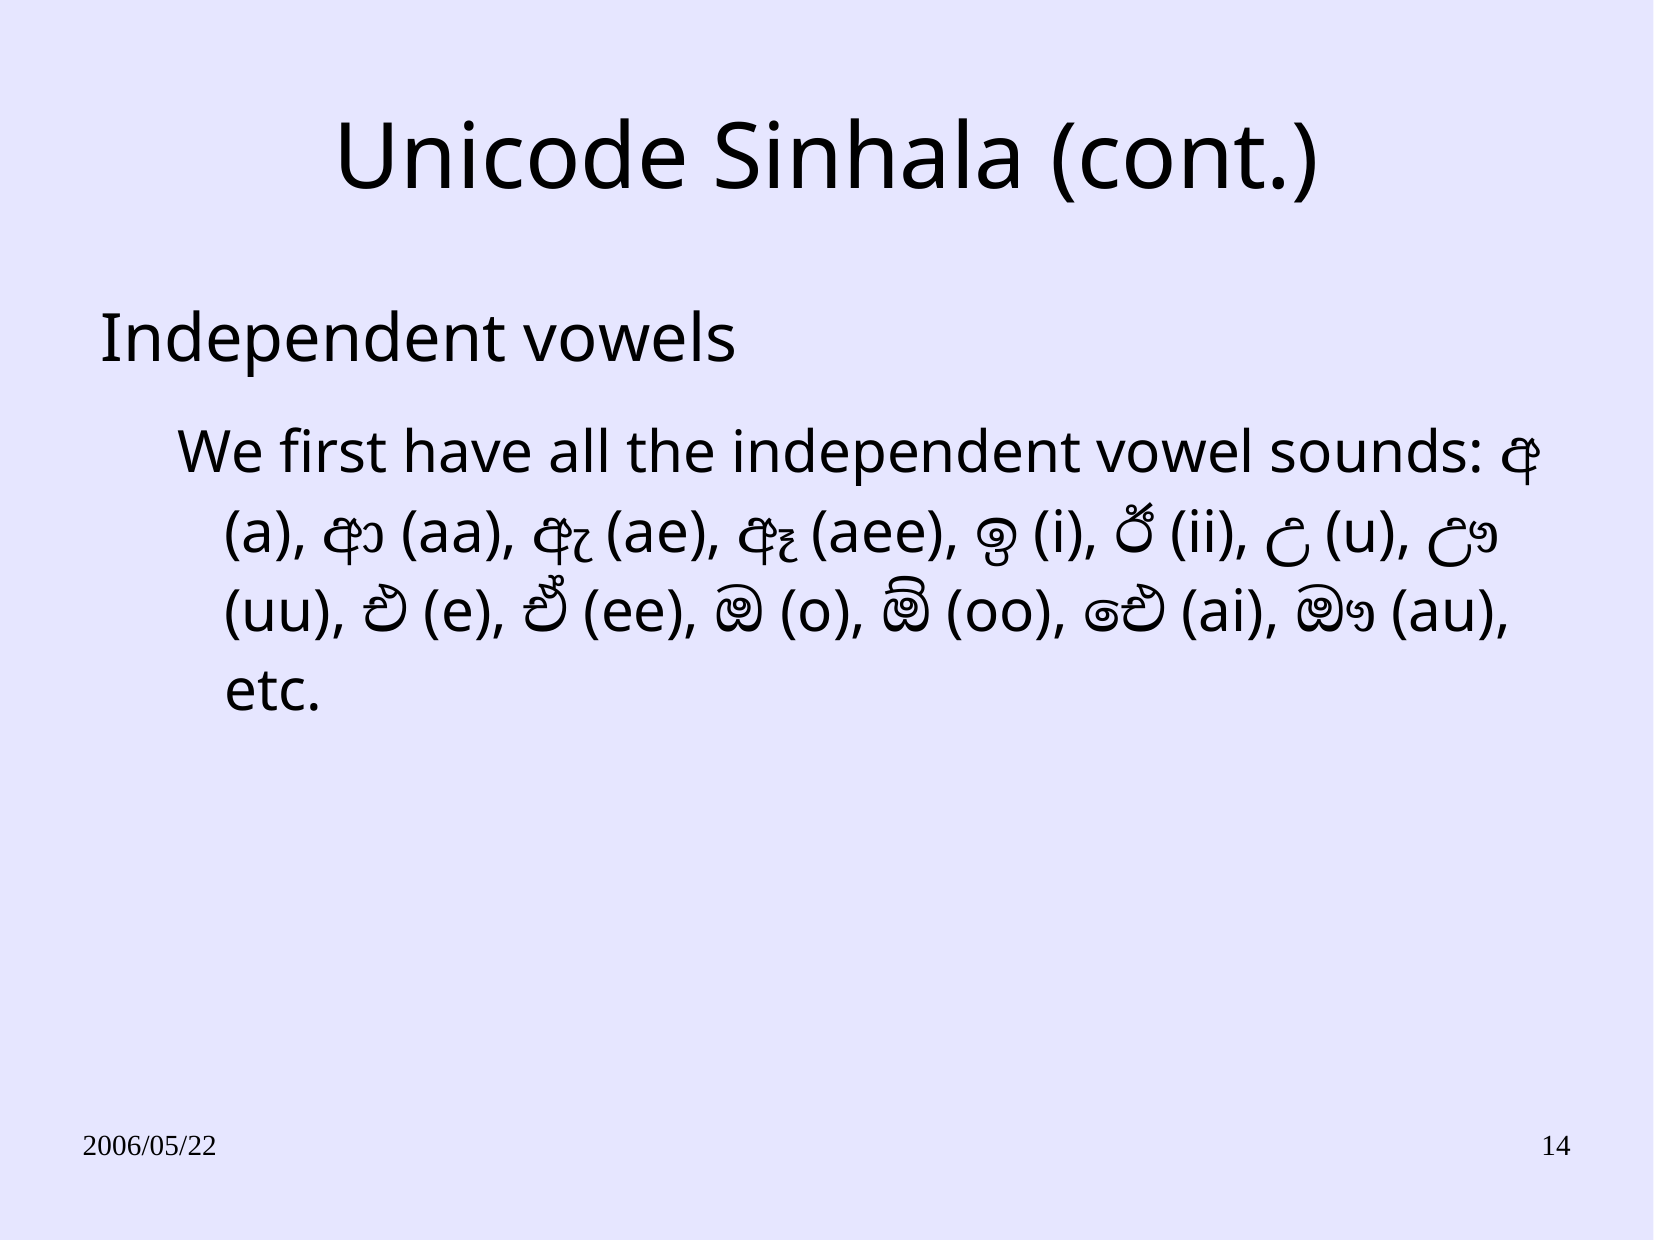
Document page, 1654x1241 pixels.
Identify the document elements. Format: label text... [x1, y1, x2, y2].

title Unicode Sinhala (cont.) [82, 56, 1571, 250]
list Independent vowels We first have all the independent vowel sounds: අ (a), ආ (aa), ඇ (ae), ඈ (aee), ඉ (i), ඊ (ii), උ (u), ඌ (uu), එ (e), ඒ (ee), ඔ (o), ඕ (oo), ඓ (ai), ඖ (au), etc. [82, 290, 1571, 1094]
